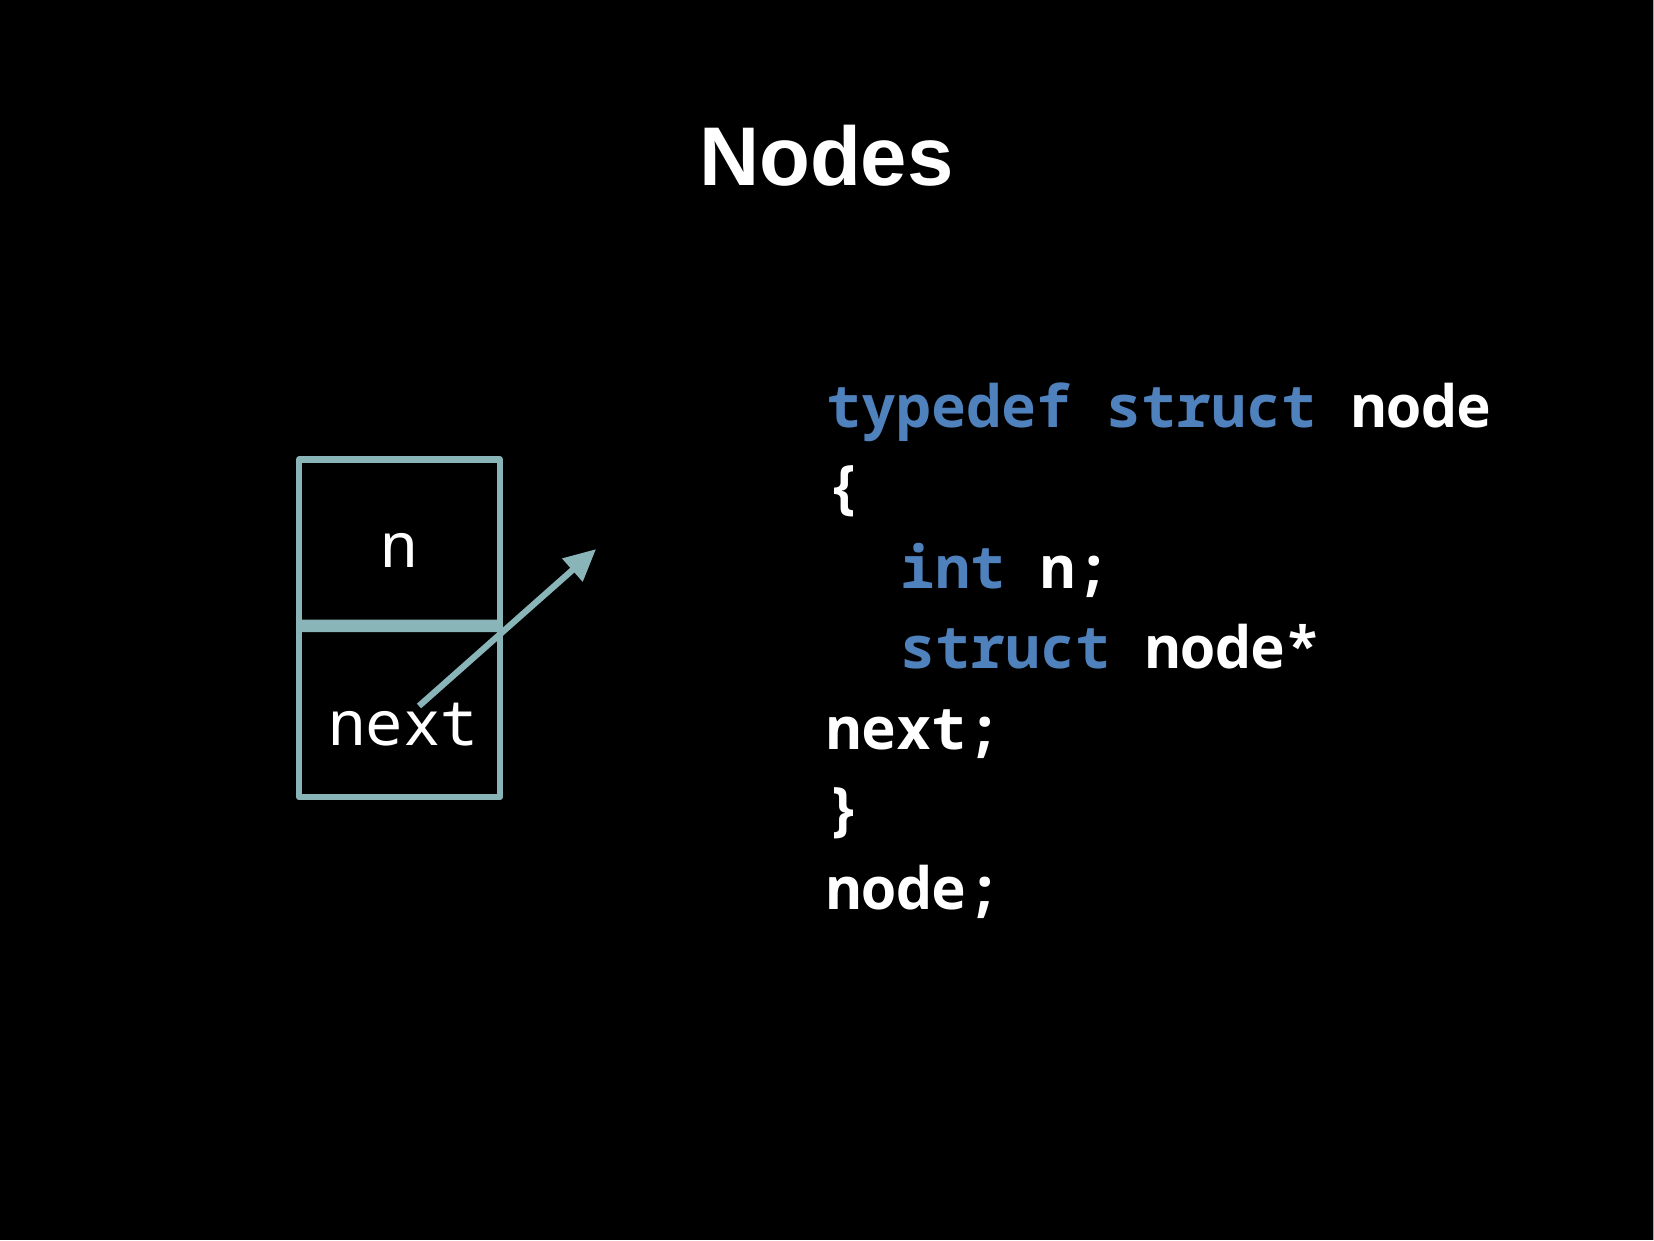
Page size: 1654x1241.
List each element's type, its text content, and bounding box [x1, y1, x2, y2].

text_box next [313, 668, 514, 764]
text_box Nodes [109, 46, 1545, 278]
text_box n [365, 489, 461, 585]
text_box typedef struct node { int n; struct node* next; } node; [811, 390, 1509, 981]
